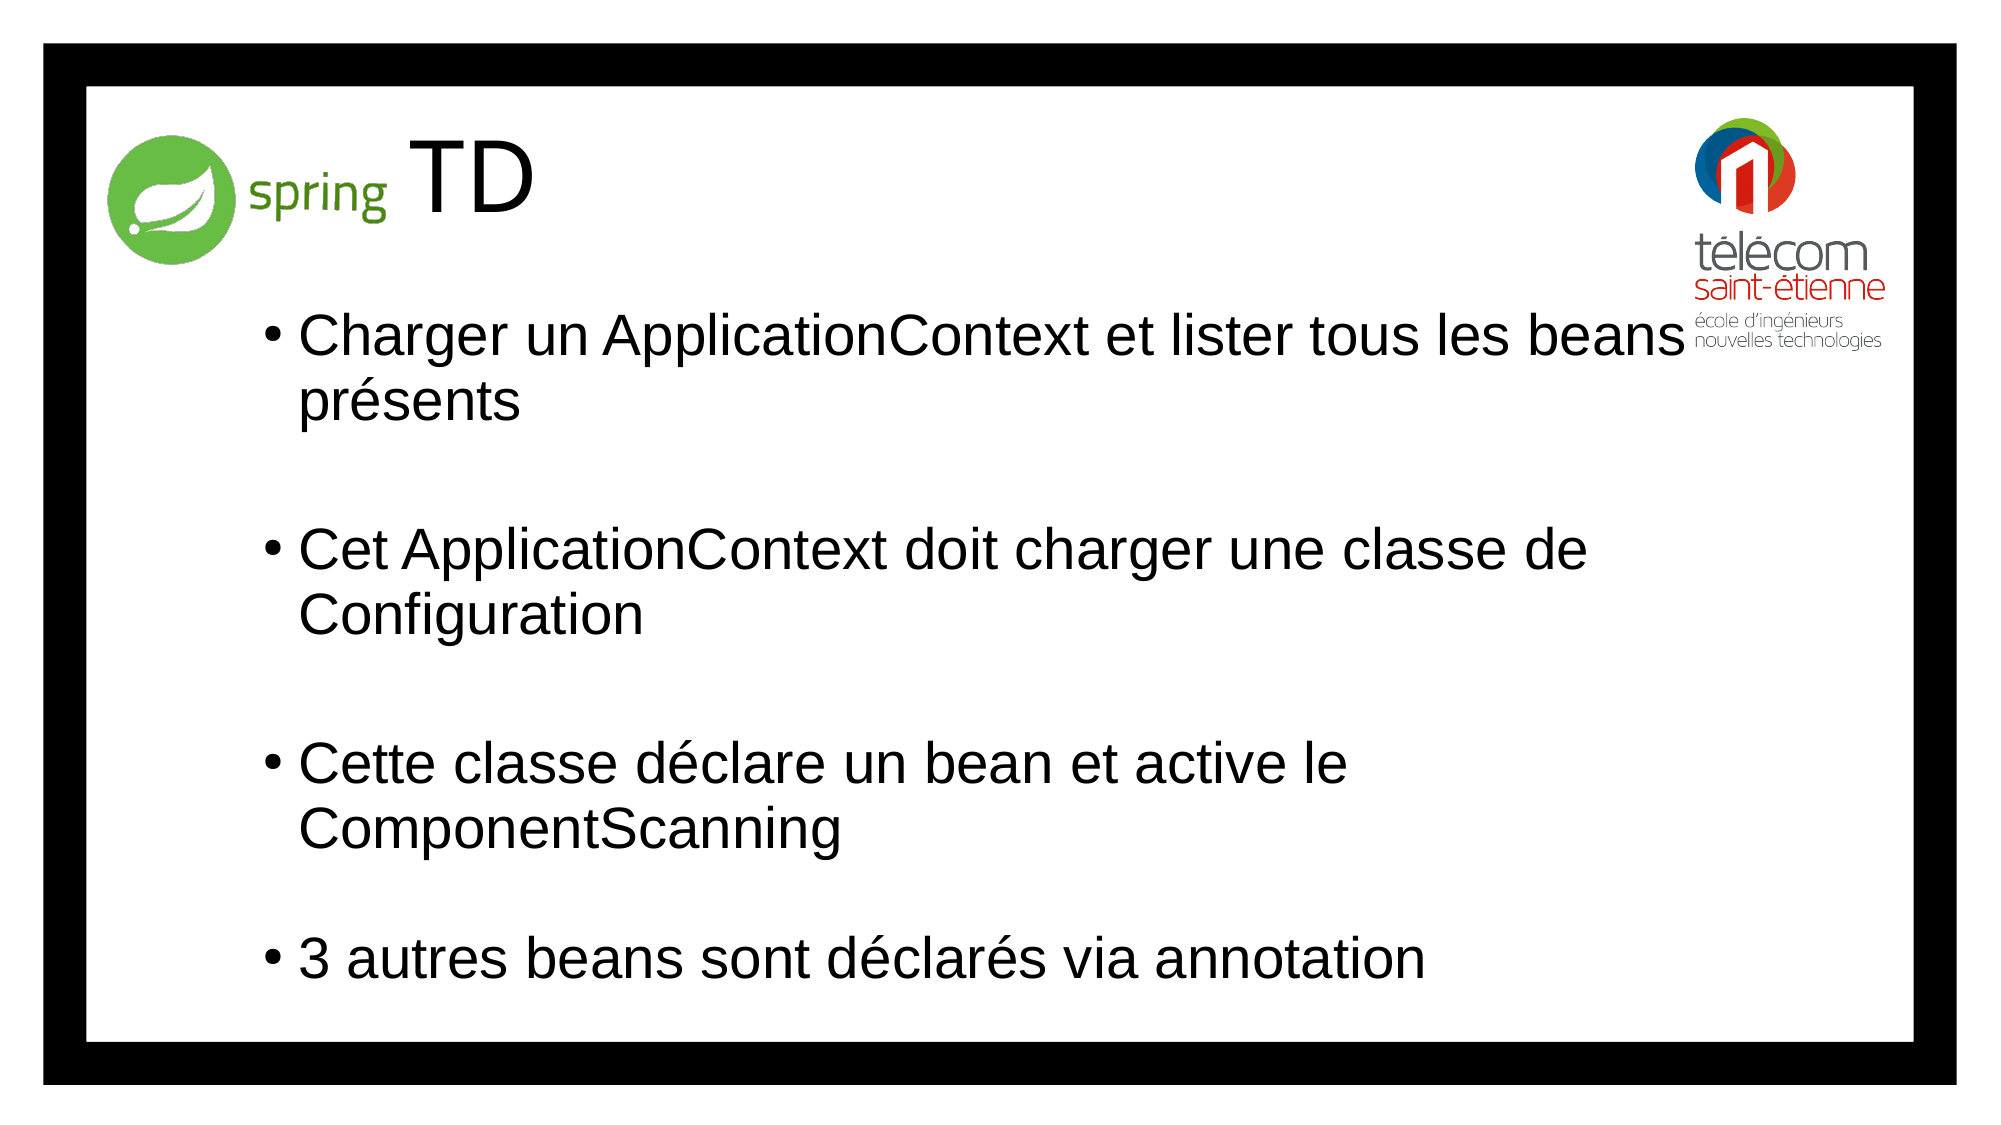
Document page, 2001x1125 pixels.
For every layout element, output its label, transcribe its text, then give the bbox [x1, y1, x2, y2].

title TD [389, 105, 1869, 272]
text_box Charger un ApplicationContext et lister tous les beans présents Cet ApplicationContext doit charger une classe de Configuration Cette classe déclare un bean et active le ComponentScanning 3 autres beans sont déclarés via annotation [248, 295, 1878, 1028]
picture [106, 129, 390, 272]
picture [1695, 118, 1885, 351]
